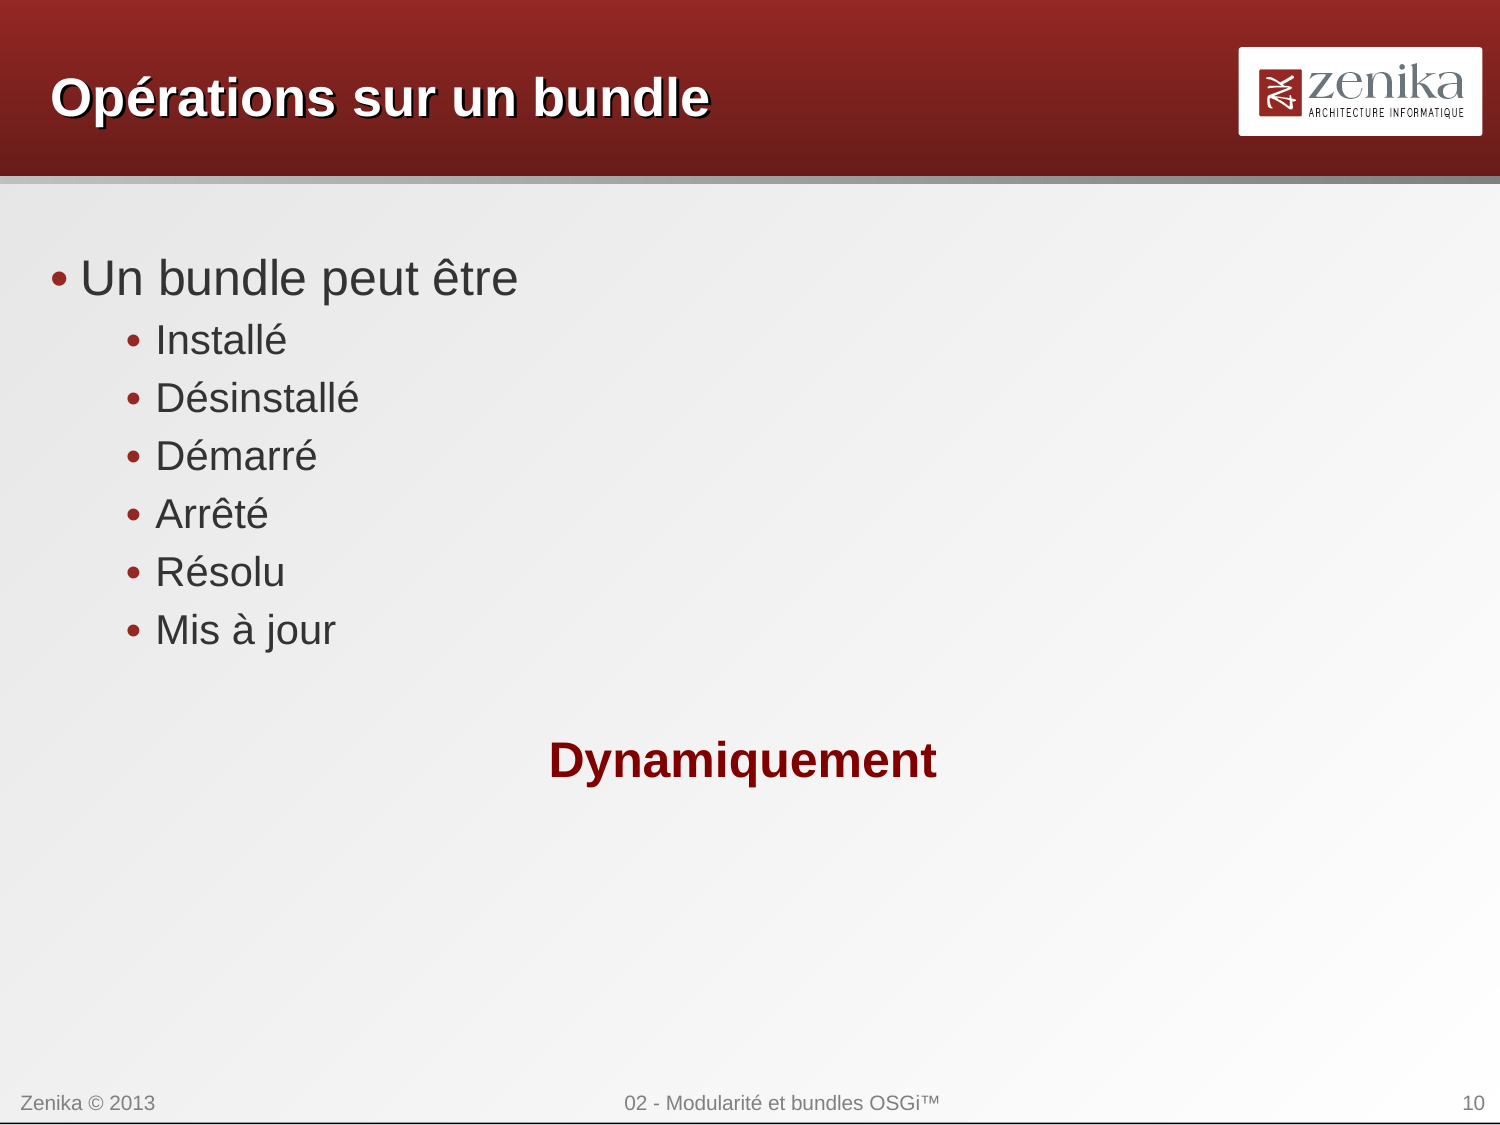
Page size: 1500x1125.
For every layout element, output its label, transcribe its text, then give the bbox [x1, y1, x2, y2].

picture [1257, 58, 1464, 125]
title Opérations sur un bundle [50, 15, 1206, 180]
list Un bundle peut être Installé Désinstallé Démarré Arrêté Résolu Mis à jour Dynamiquement [50, 249, 1435, 1034]
